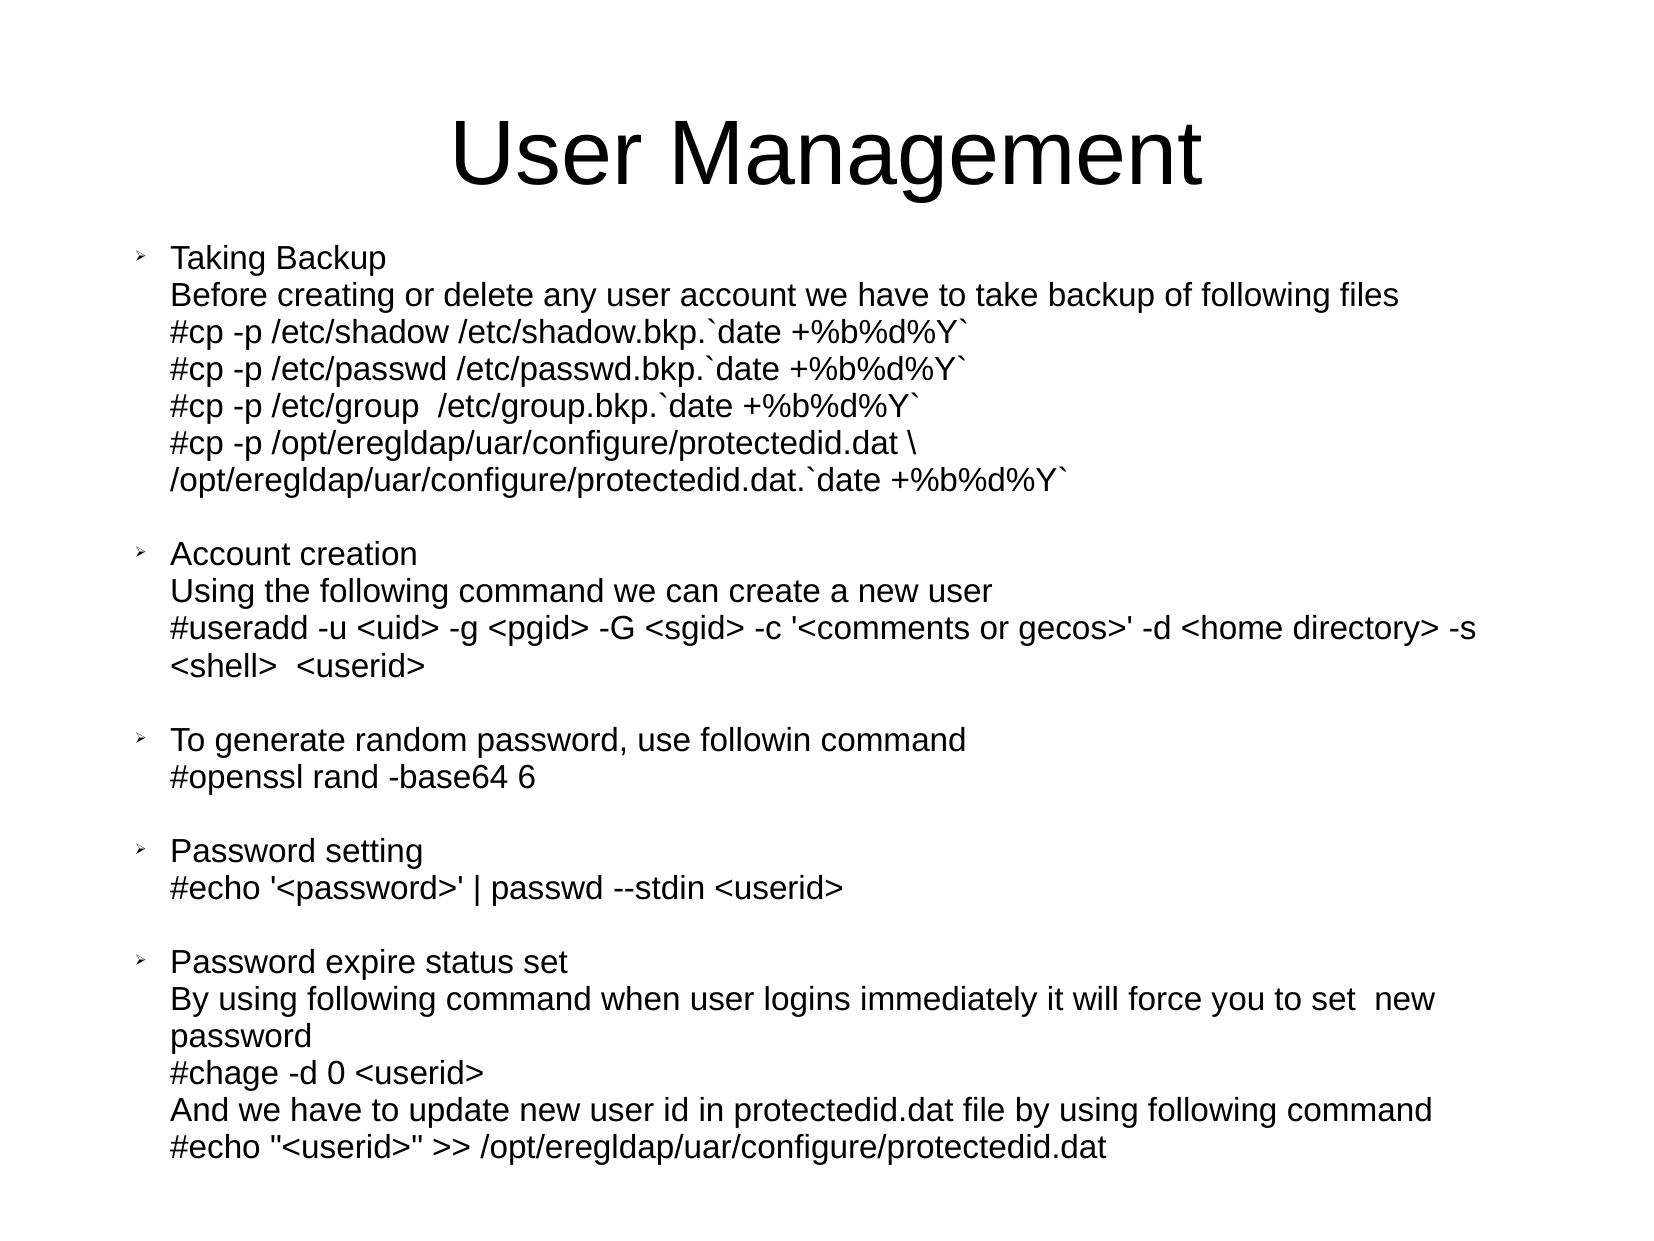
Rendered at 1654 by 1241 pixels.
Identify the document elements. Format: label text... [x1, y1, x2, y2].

title User Management [82, 49, 1571, 257]
text_box Taking Backup Before creating or delete any user account we have to take backup of following files #cp -p /etc/shadow /etc/shadow.bkp.`date +%b%d%Y` #cp -p /etc/passwd /etc/passwd.bkp.`date +%b%d%Y` #cp -p /etc/group /etc/group.bkp.`date +%b%d%Y` #cp -p /opt/eregldap/uar/configure/protectedid.dat \ /opt/eregldap/uar/configure/protectedid.dat.`date +%b%d%Y` Account creation Using the following command we can create a new user #useradd -u <uid> -g <pgid> -G <sgid> -c '<comments or gecos>' -d <home directory> -s <shell> <userid> To generate random password, use followin command #openssl rand -base64 6 Password setting #echo '<password>' | passwd --stdin <userid> Password expire status set By using following command when user logins immediately it will force you to set new password #chage -d 0 <userid> And we have to update new user id in protectedid.dat file by using following command #echo "<userid>" >> /opt/eregldap/uar/configure/protectedid.dat [120, 232, 1516, 1210]
